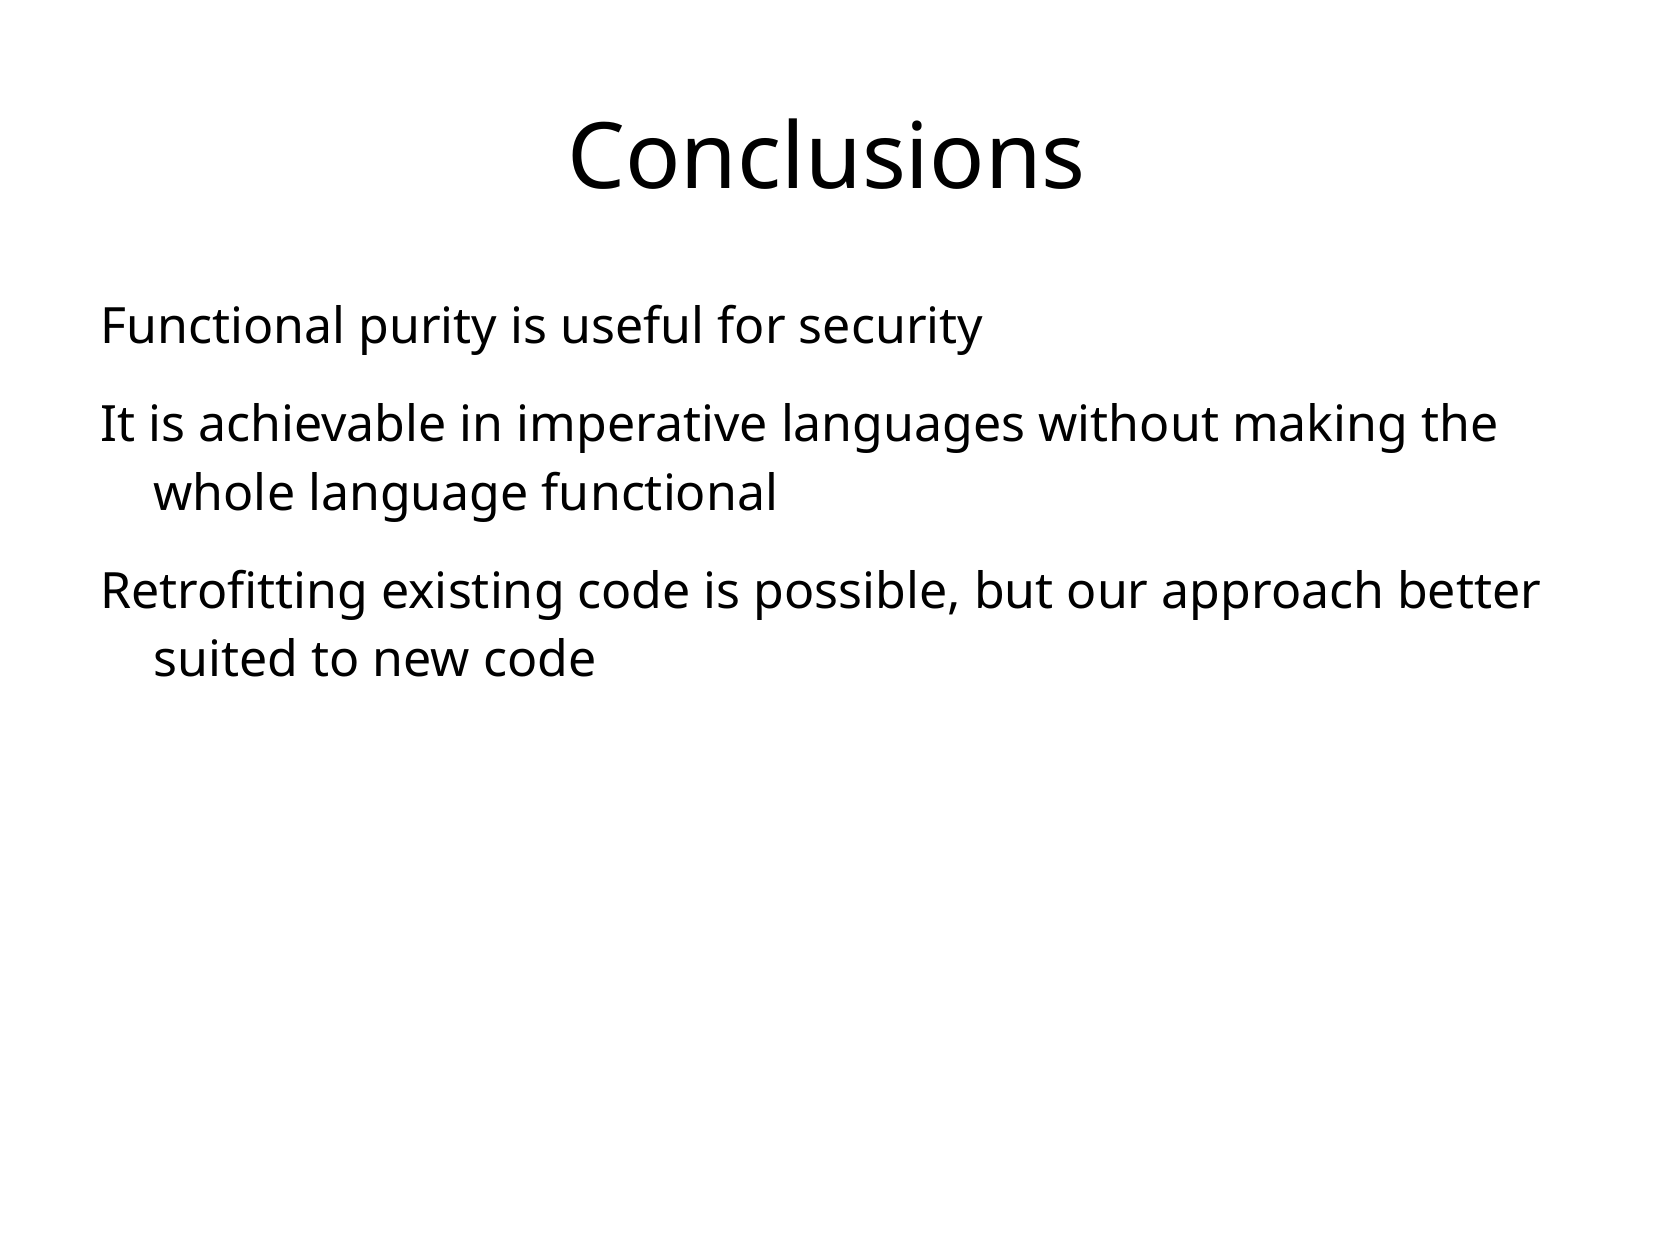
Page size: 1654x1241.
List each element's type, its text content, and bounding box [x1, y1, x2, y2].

list Functional purity is useful for security It is achievable in imperative languages without making the whole language functional Retrofitting existing code is possible, but our approach better suited to new code [82, 290, 1571, 1094]
title Conclusions [82, 56, 1571, 250]
